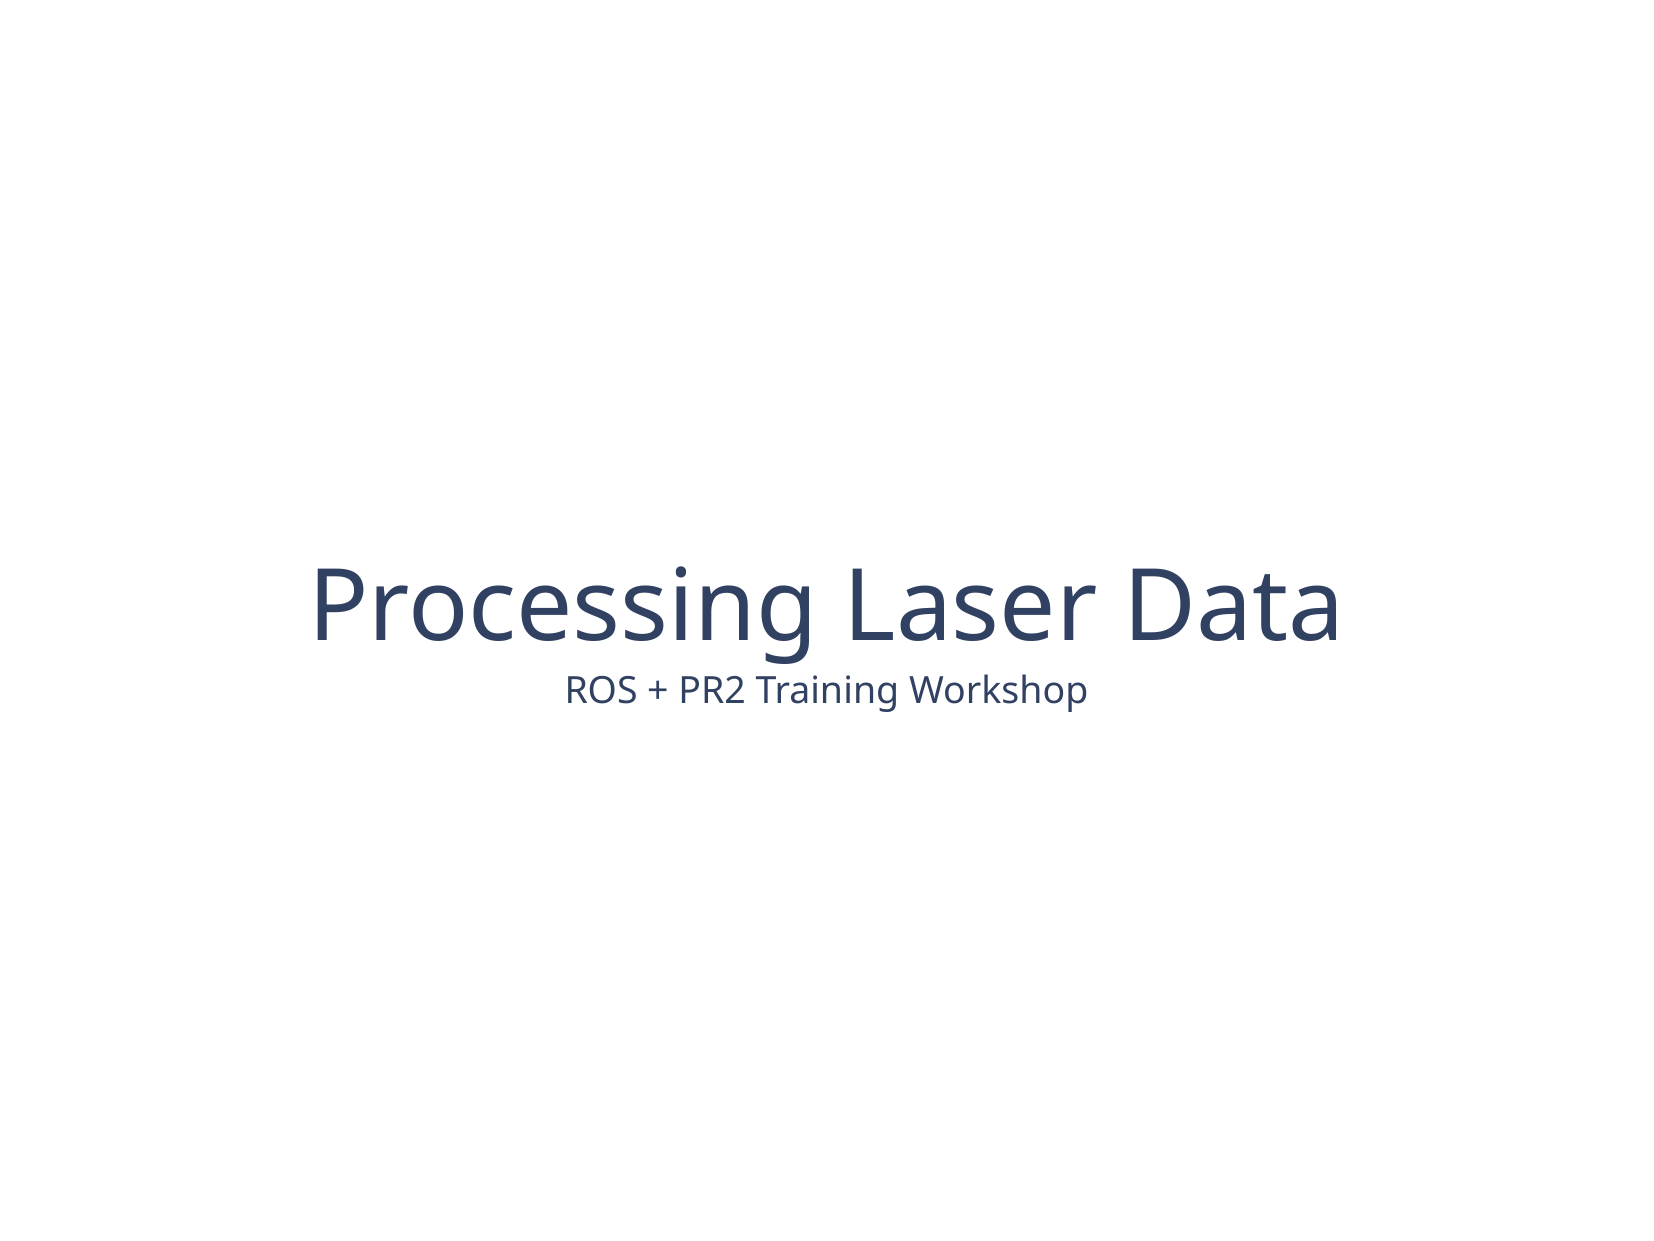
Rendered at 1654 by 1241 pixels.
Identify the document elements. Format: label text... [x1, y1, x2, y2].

text_box ROS + PR2 Training Workshop [0, 656, 1654, 713]
text_box Processing Laser Data [0, 526, 1654, 652]
